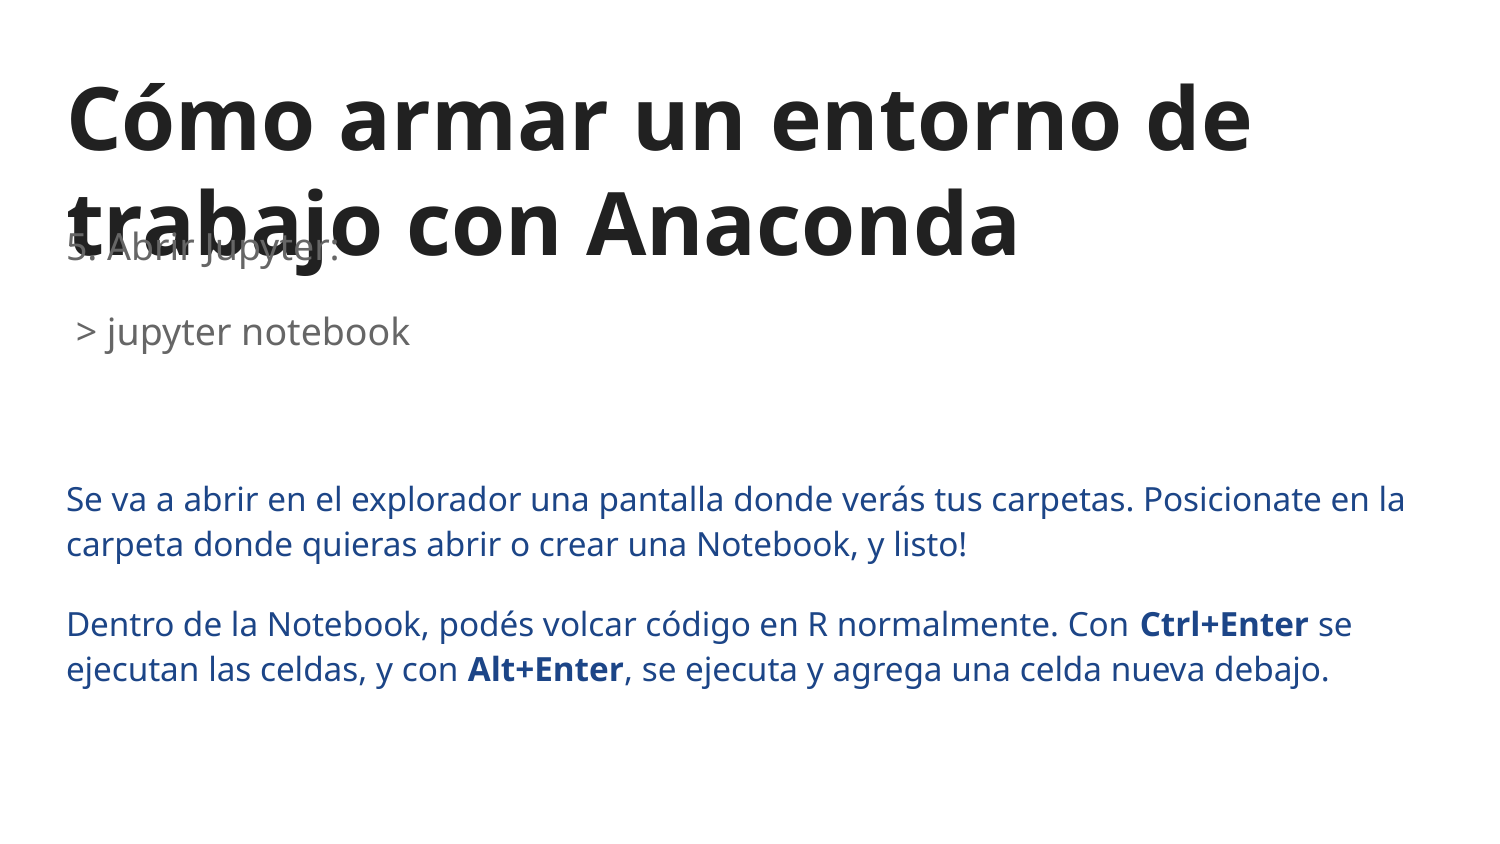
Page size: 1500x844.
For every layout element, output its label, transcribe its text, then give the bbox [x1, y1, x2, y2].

list 5. Abrir Jupyter: > jupyter notebook Se va a abrir en el explorador una pantalla donde verás tus carpetas. Posicionate en la carpeta donde quieras abrir o crear una Notebook, y listo! Dentro de la Notebook, podés volcar código en R normalmente. Con Ctrl+Enter se ejecutan las celdas, y con Alt+Enter, se ejecuta y agrega una celda nueva debajo. [51, 201, 1449, 750]
title Cómo armar un entorno de trabajo con Anaconda [51, 48, 1449, 180]
